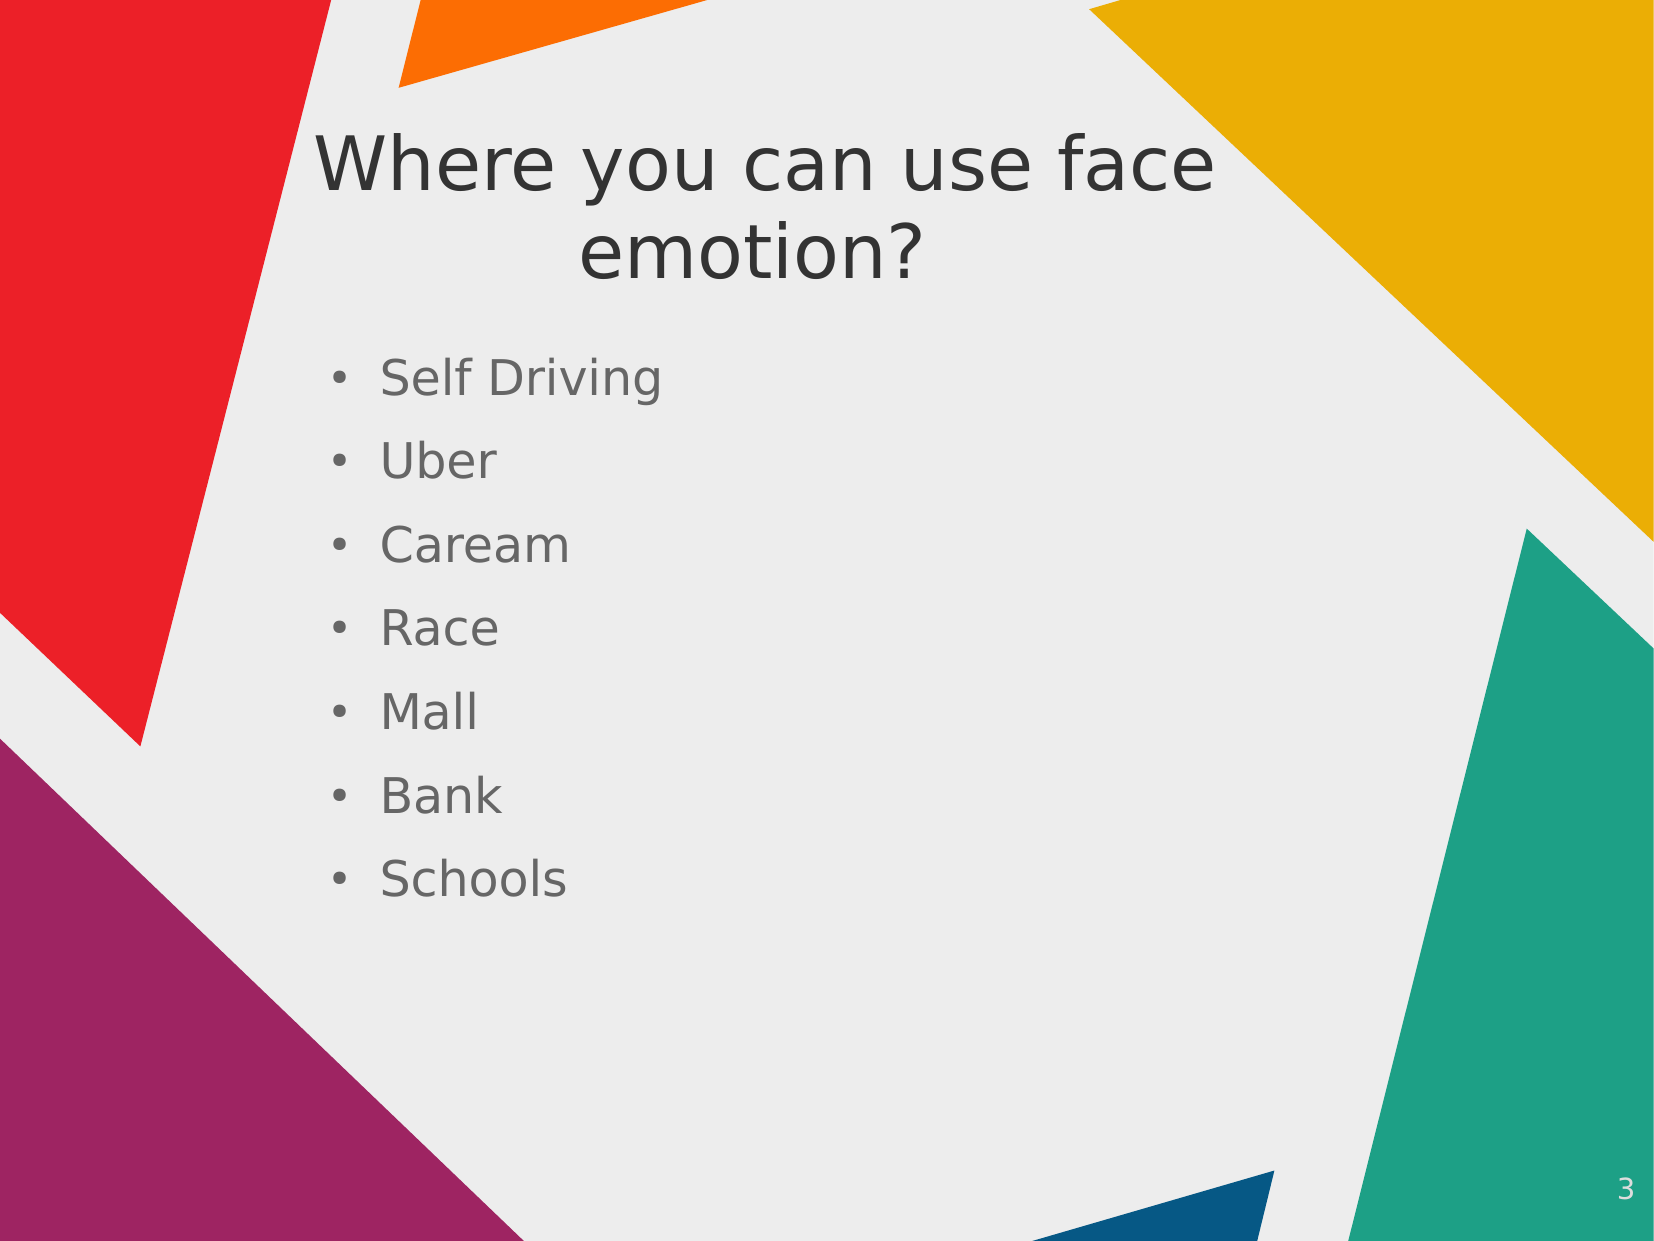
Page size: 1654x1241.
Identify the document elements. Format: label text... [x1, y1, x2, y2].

title Where you can use face emotion? [225, 105, 1307, 313]
list Self Driving Uber Caream Race Mall Bank Schools [315, 349, 1246, 1081]
